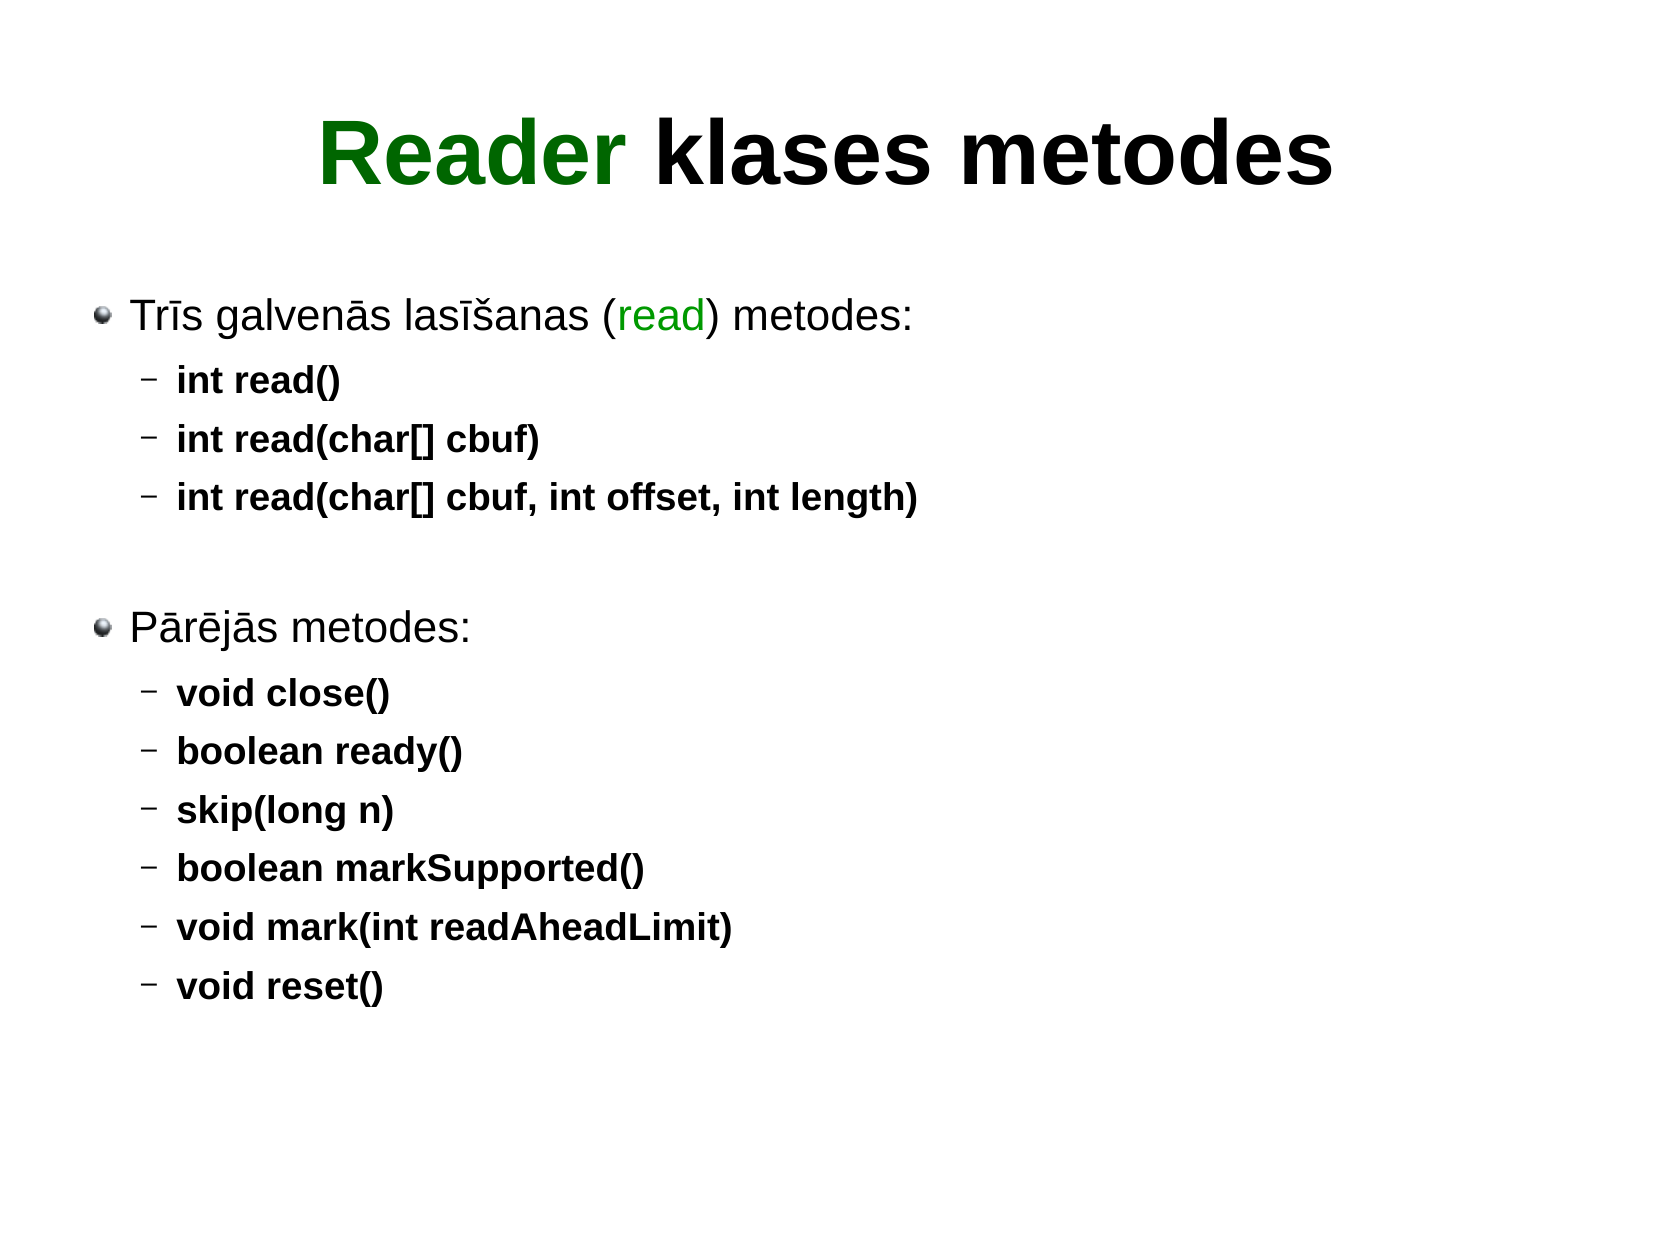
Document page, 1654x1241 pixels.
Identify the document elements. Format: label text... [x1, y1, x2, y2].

title Reader klases metodes [82, 49, 1571, 257]
list Trīs galvenās lasīšanas (read) metodes: int read() int read(char[] cbuf) int read(char[] cbuf, int offset, int length) Pārējās metodes: void close() boolean ready() skip(long n) boolean markSupported() void mark(int readAheadLimit) void reset() [82, 290, 1538, 1010]
